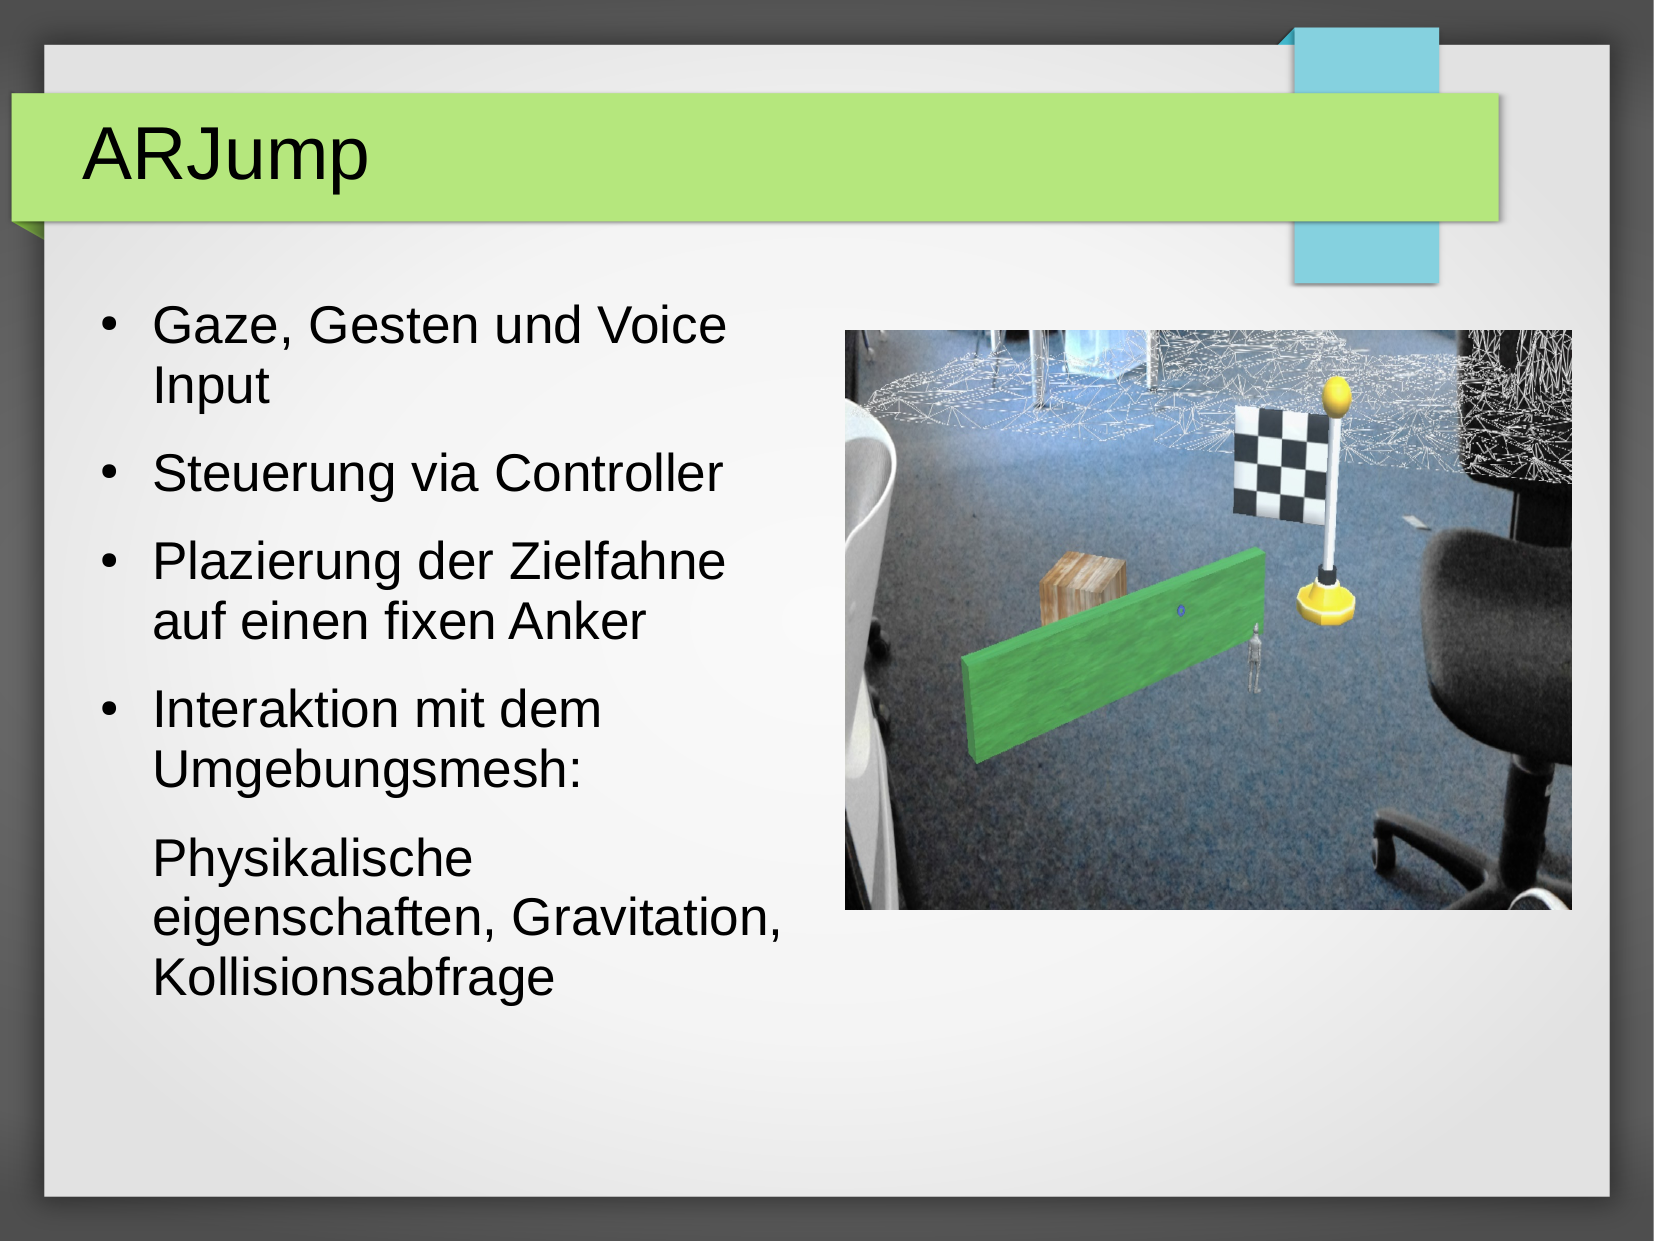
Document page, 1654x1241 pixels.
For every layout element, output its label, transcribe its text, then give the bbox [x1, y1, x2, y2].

picture [0, 0, 1654, 1241]
list Gaze, Gesten und Voice Input Steuerung via Controller Plazierung der Zielfahne auf einen fixen Anker Interaktion mit dem Umgebungsmesh: Physikalische eigenschaften, Gravitation, Kollisionsabfrage [82, 295, 809, 1015]
title ARJump [82, 94, 1264, 213]
